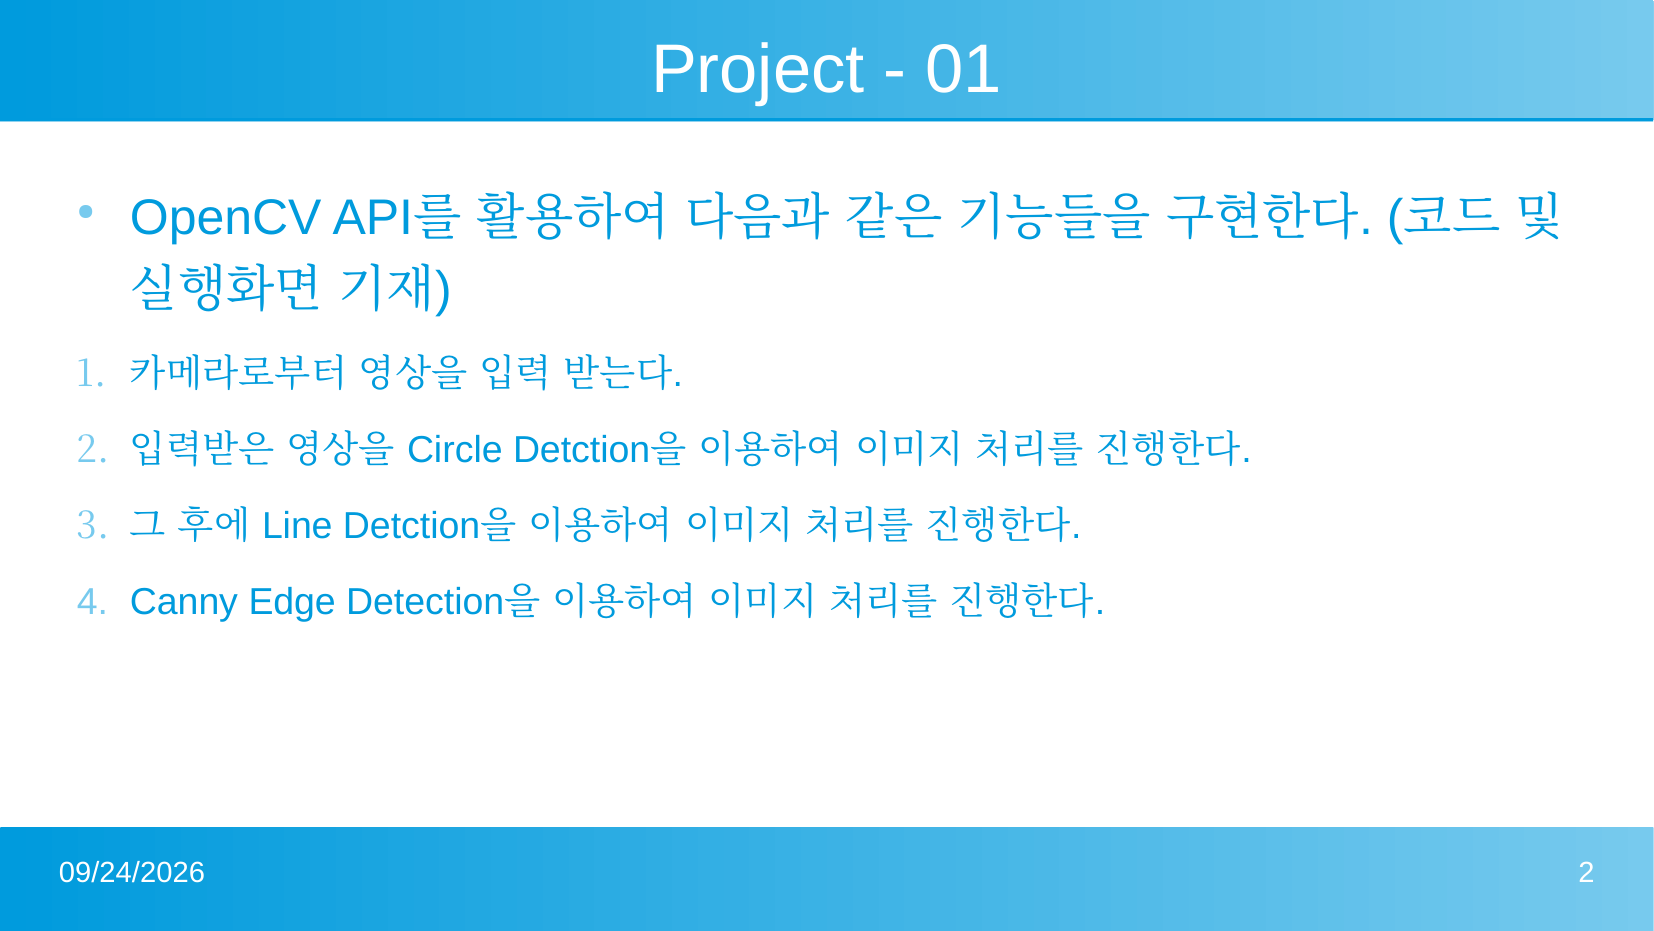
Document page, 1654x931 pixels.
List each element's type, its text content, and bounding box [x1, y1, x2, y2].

list OpenCV API를 활용하여 다음과 같은 기능들을 구현한다. (코드 및 실행화면 기재) 카메라로부터 영상을 입력 받는다. 입력받은 영상을 Circle Detction을 이용하여 이미지 처리를 진행한다. 그 후에 Line Detction을 이용하여 이미지 처리를 진행한다. Canny Edge Detection을 이용하여 이미지 처리를 진행한다. [59, 177, 1595, 768]
title Project - 01 [59, 29, 1595, 108]
